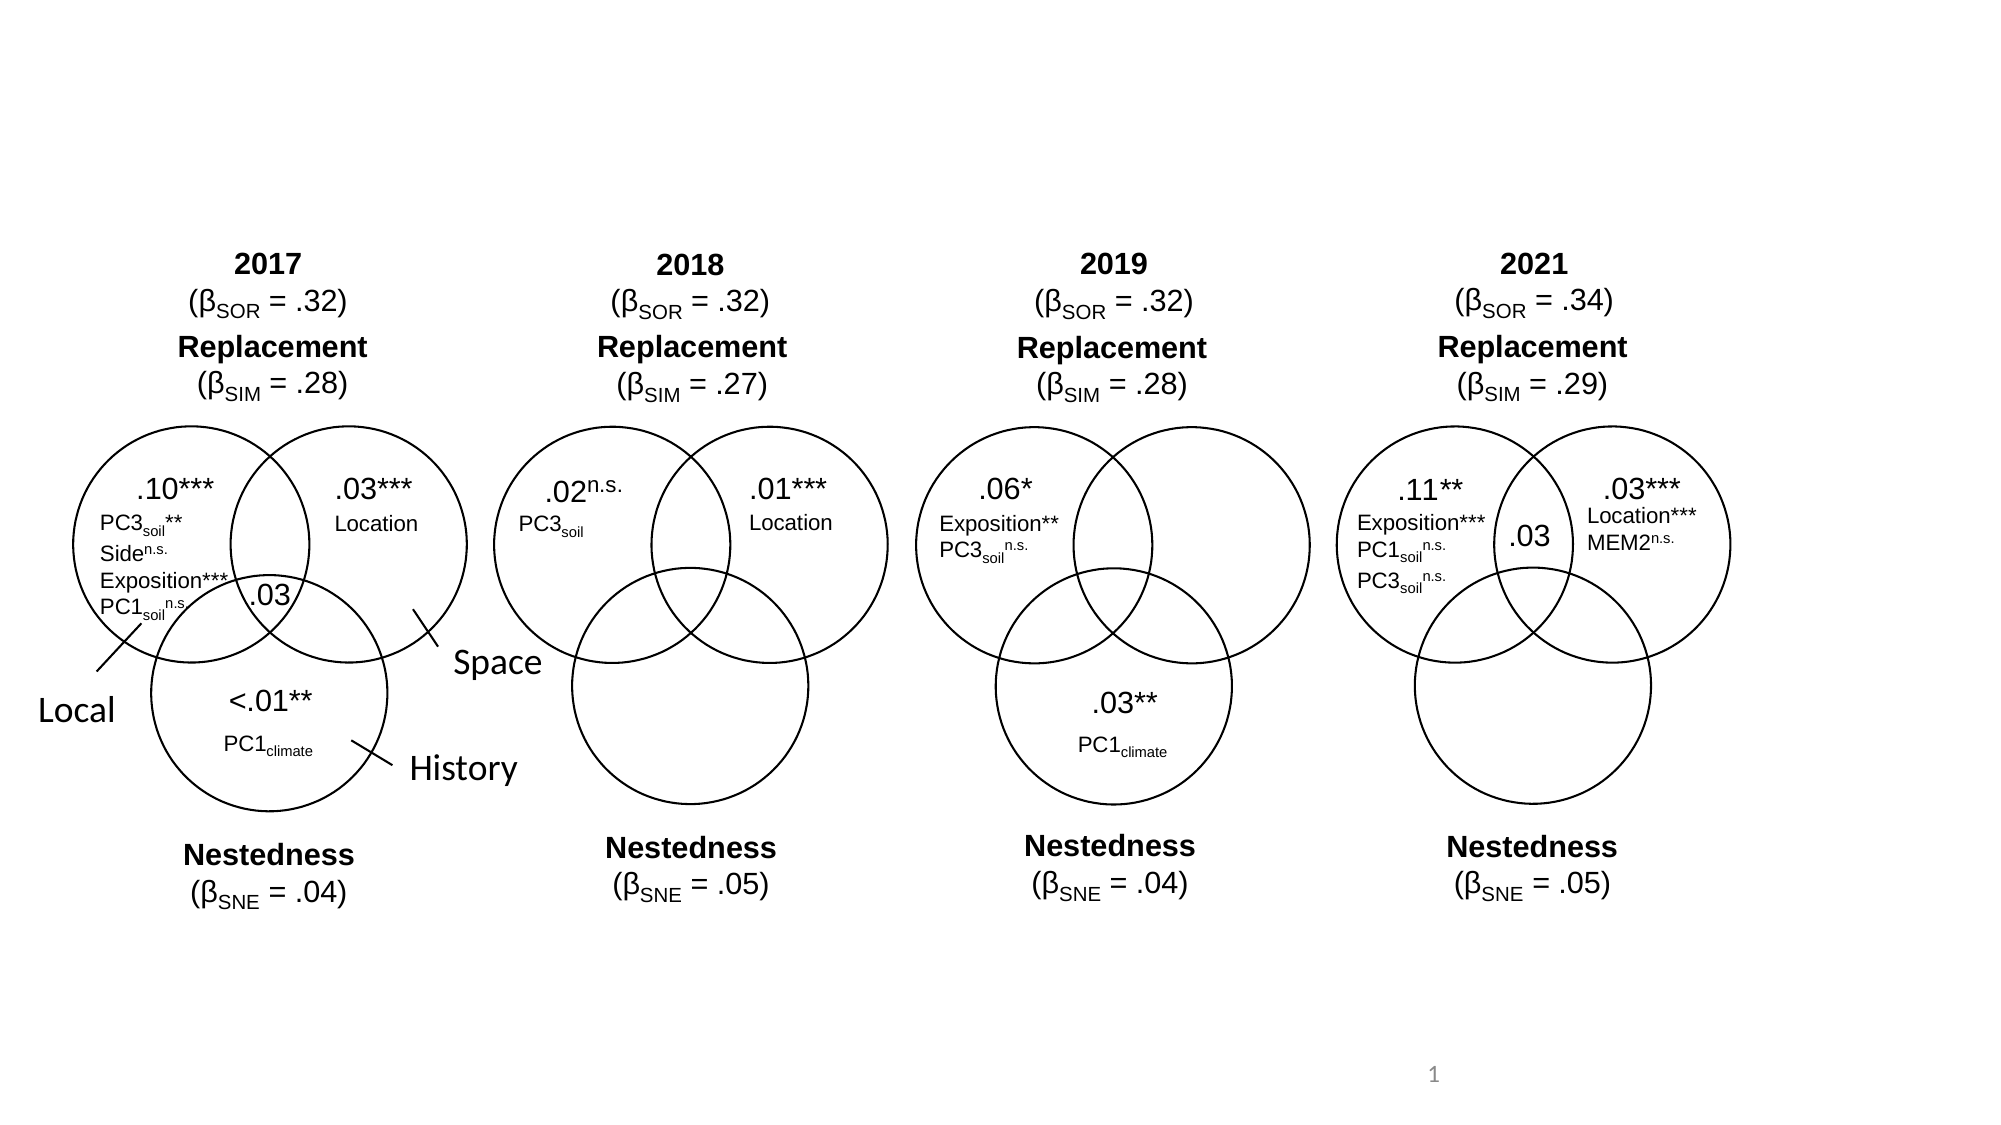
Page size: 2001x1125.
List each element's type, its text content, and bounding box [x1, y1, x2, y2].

text_box .10*** [116, 458, 236, 498]
text_box Replacement (βSIM = .27) [574, 317, 811, 412]
text_box History [388, 726, 540, 804]
text_box Exposition** PC3soiln.s. [919, 498, 1087, 573]
text_box .11** [1377, 459, 1515, 498]
text_box .03 [1488, 506, 1593, 564]
text_box Local [18, 669, 161, 740]
text_box Location [729, 498, 861, 546]
text_box .06* [958, 459, 1069, 498]
text_box [1412, 1042, 1863, 1103]
text_box PC3soil [498, 499, 672, 547]
text_box .03 [253, 564, 319, 622]
text_box Nestedness (βSNE = .05) [1417, 816, 1648, 911]
text_box Replacement (βSIM = .28) [993, 317, 1231, 412]
text_box Nestedness (βSNE = .05) [576, 817, 806, 913]
text_box Nestedness (βSNE = .04) [995, 816, 1226, 911]
text_box Replacement (βSIM = .29) [1409, 317, 1656, 412]
text_box .01*** [729, 459, 870, 517]
text_box 2018 (βSOR = .32) [574, 234, 807, 329]
text_box .02n.s. [524, 459, 644, 499]
text_box Exposition*** PC1soiln.s. PC3soiln.s. [1337, 498, 1526, 600]
text_box PC3soil** Siden.s. Exposition*** PC1soiln.s. [79, 498, 253, 627]
text_box Replacement (βSIM = .28) [154, 316, 391, 412]
text_box 2019 (βSOR = .32) [1002, 234, 1226, 329]
text_box Space [433, 621, 585, 692]
text_box Nestedness (βSNE = .04) [153, 825, 384, 920]
text_box .03** [1069, 673, 1181, 719]
text_box PC1climate [1053, 719, 1193, 767]
text_box <.01** [208, 671, 353, 729]
text_box .03*** [314, 458, 435, 499]
text_box Location*** MEM2n.s. [1567, 491, 1745, 566]
text_box Location [314, 499, 443, 547]
text_box 2021 (βSOR = .34) [1421, 233, 1647, 328]
text_box PC1climate [196, 718, 341, 767]
text_box .03*** [1582, 458, 1704, 491]
text_box 2017 (βSOR = .32) [158, 234, 378, 329]
